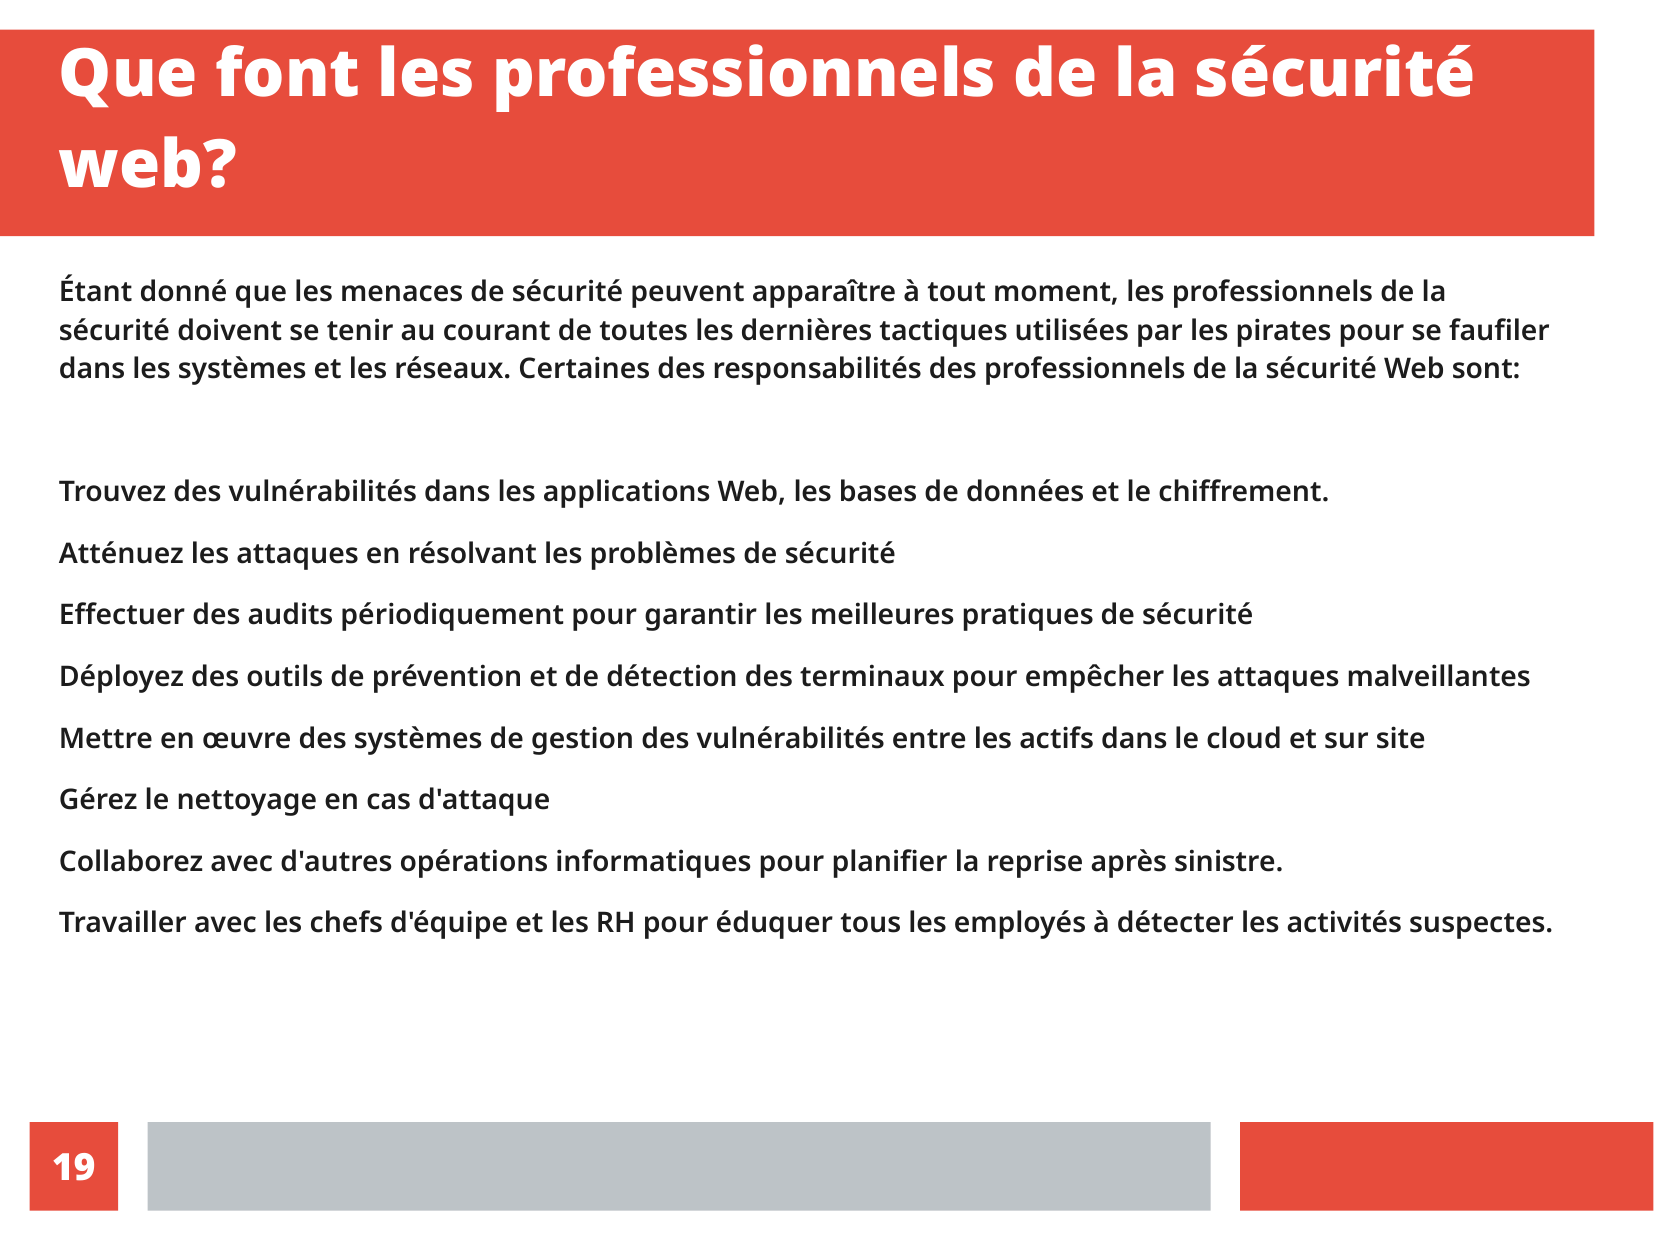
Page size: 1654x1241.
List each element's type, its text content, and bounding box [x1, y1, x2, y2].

list Étant donné que les menaces de sécurité peuvent apparaître à tout moment, les professionnels de la sécurité doivent se tenir au courant de toutes les dernières tactiques utilisées par les pirates pour se faufiler dans les systèmes et les réseaux. Certaines des responsabilités des professionnels de la sécurité Web sont: Trouvez des vulnérabilités dans les applications Web, les bases de données et le chiffrement. Atténuez les attaques en résolvant les problèmes de sécurité Effectuer des audits périodiquement pour garantir les meilleures pratiques de sécurité Déployez des outils de prévention et de détection des terminaux pour empêcher les attaques malveillantes Mettre en œuvre des systèmes de gestion des vulnérabilités entre les actifs dans le cloud et sur site Gérez le nettoyage en cas d'attaque Collaborez avec d'autres opérations informatiques pour planifier la reprise après sinistre. Travailler avec les chefs d'équipe et les RH pour éduquer tous les employés à détecter les activités suspectes. [59, 271, 1565, 1040]
title Que font les professionnels de la sécurité web? [59, 59, 1595, 207]
